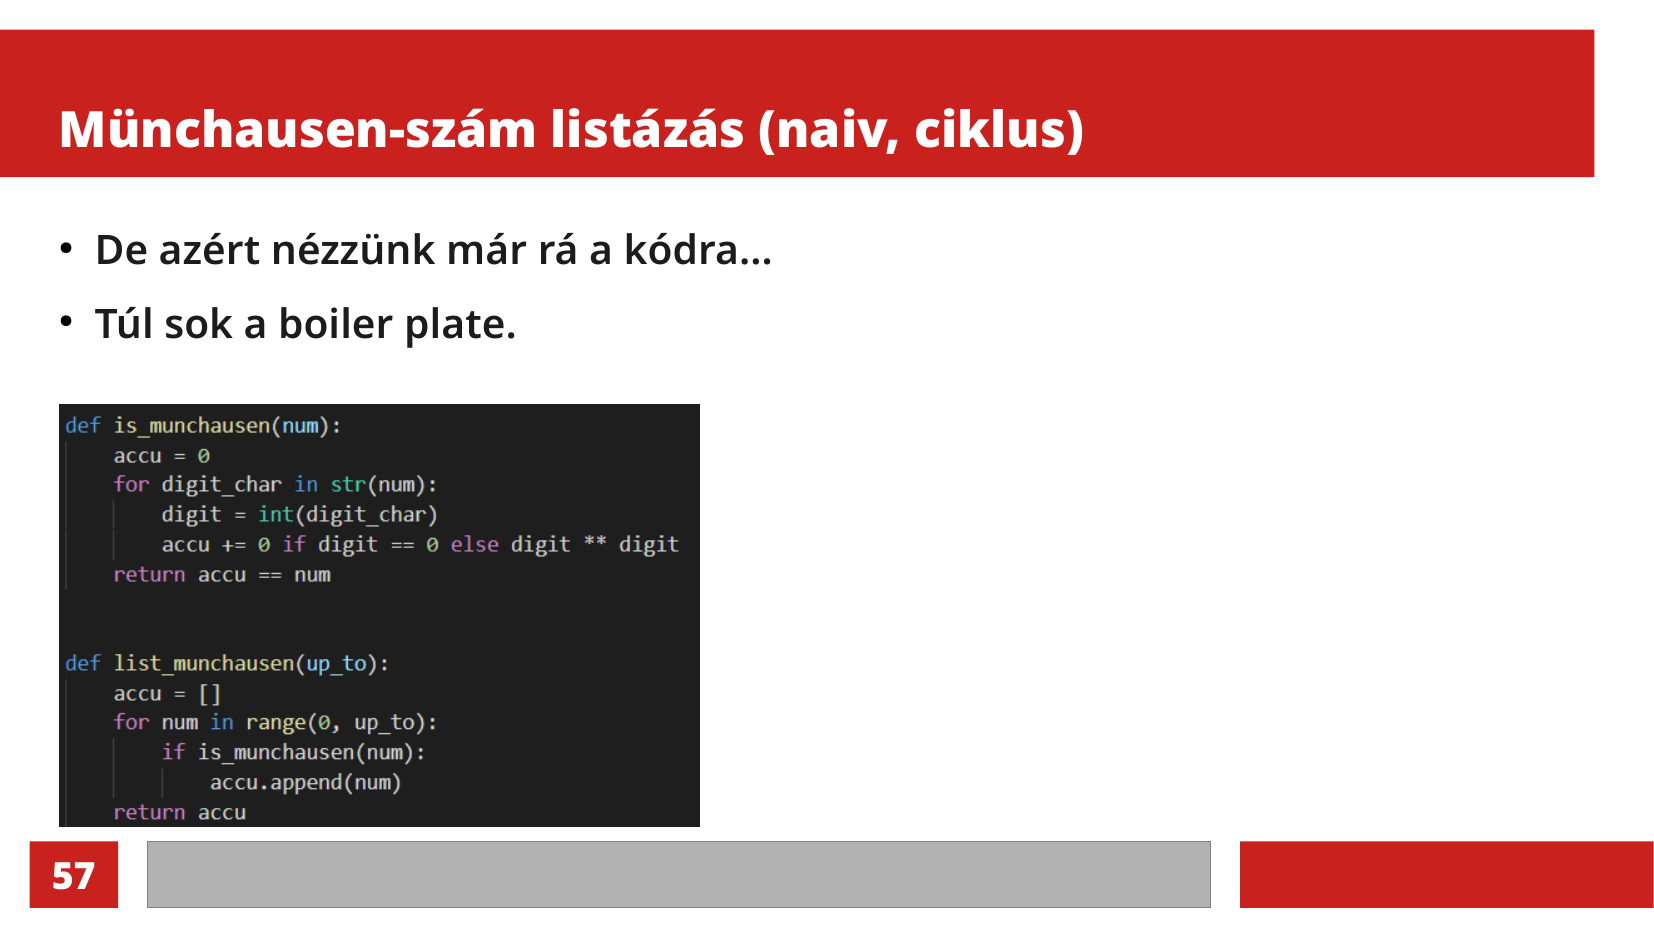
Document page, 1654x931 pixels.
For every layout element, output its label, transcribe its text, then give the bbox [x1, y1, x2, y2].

title Münchausen-szám listázás (naiv, ciklus) [59, 44, 1595, 163]
picture [59, 404, 700, 827]
list De azért nézzünk már rá a kódra… Túl sok a boiler plate. [59, 221, 1565, 502]
